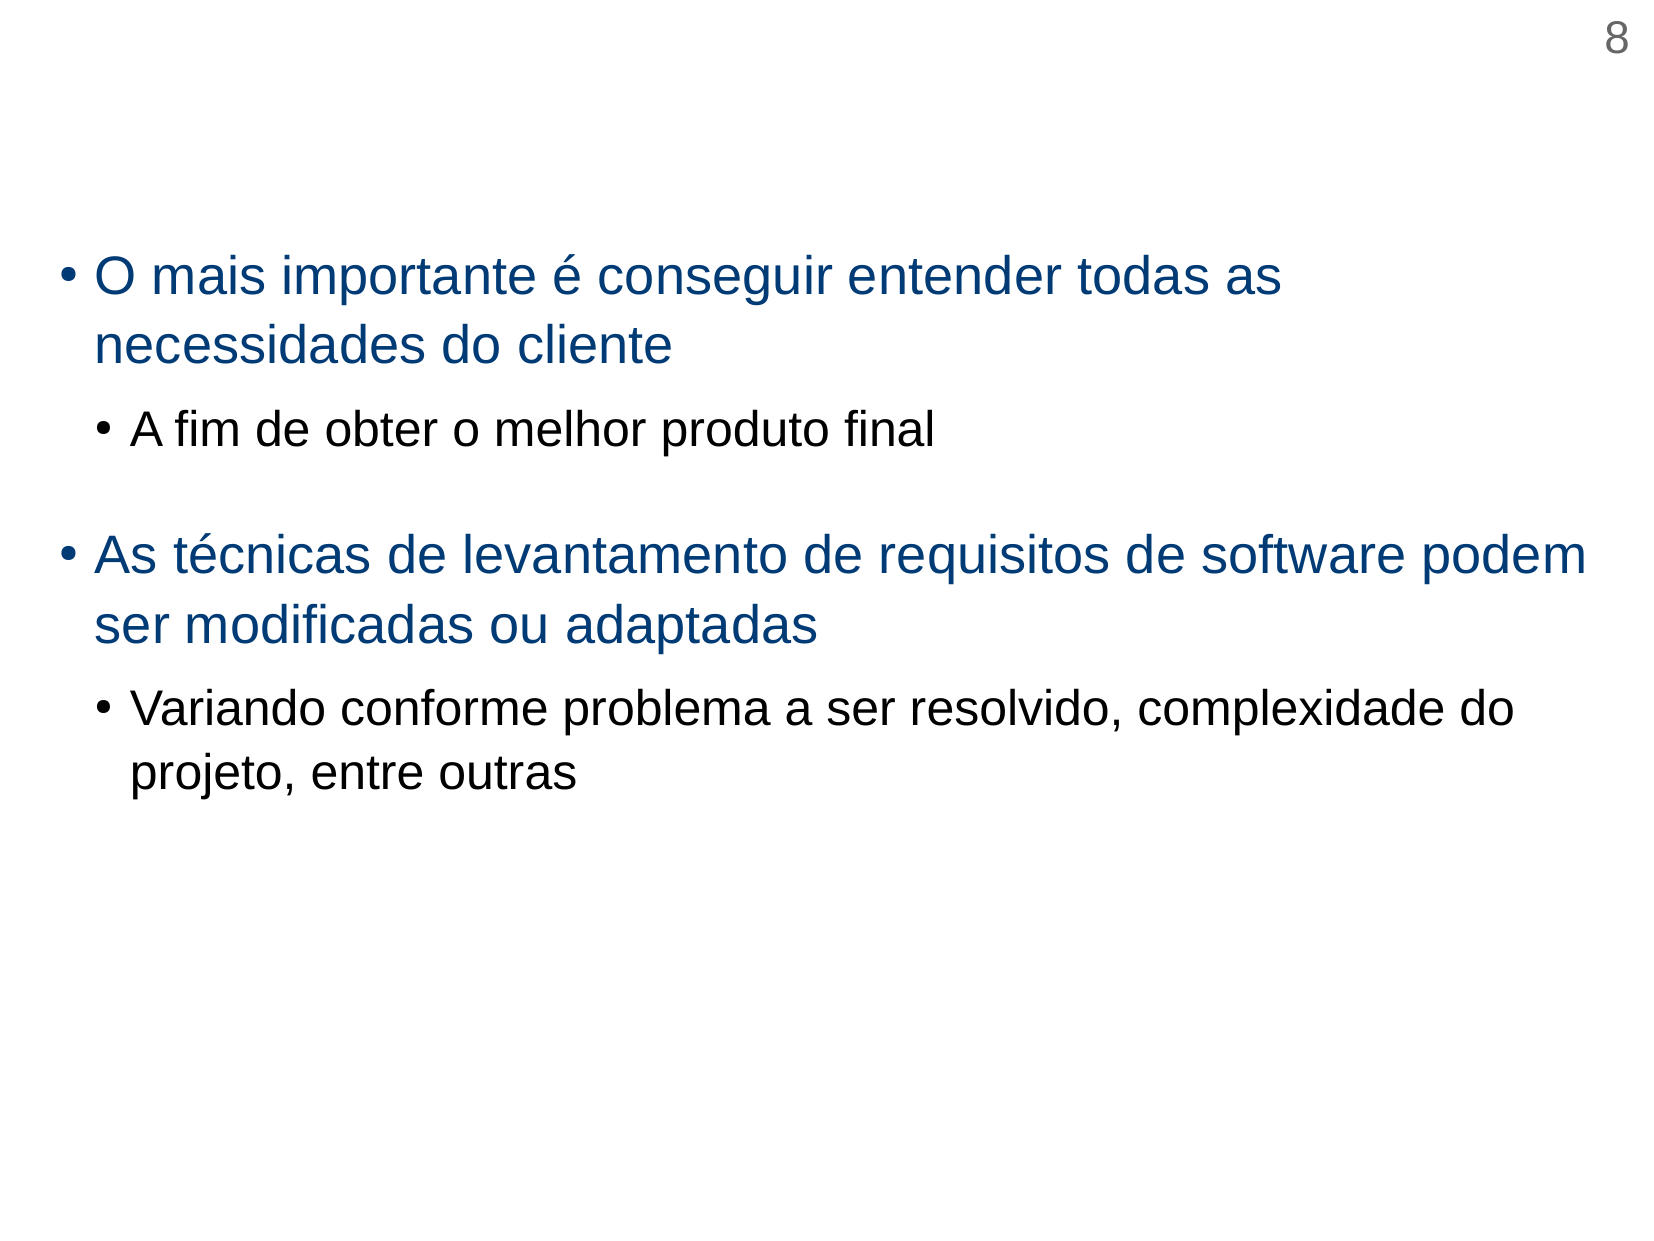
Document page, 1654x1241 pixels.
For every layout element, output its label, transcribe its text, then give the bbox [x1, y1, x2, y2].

list O mais importante é conseguir entender todas as necessidades do cliente A fim de obter o melhor produto final As técnicas de levantamento de requisitos de software podem ser modificadas ou adaptadas Variando conforme problema a ser resolvido, complexidade do projeto, entre outras [59, 236, 1595, 1211]
